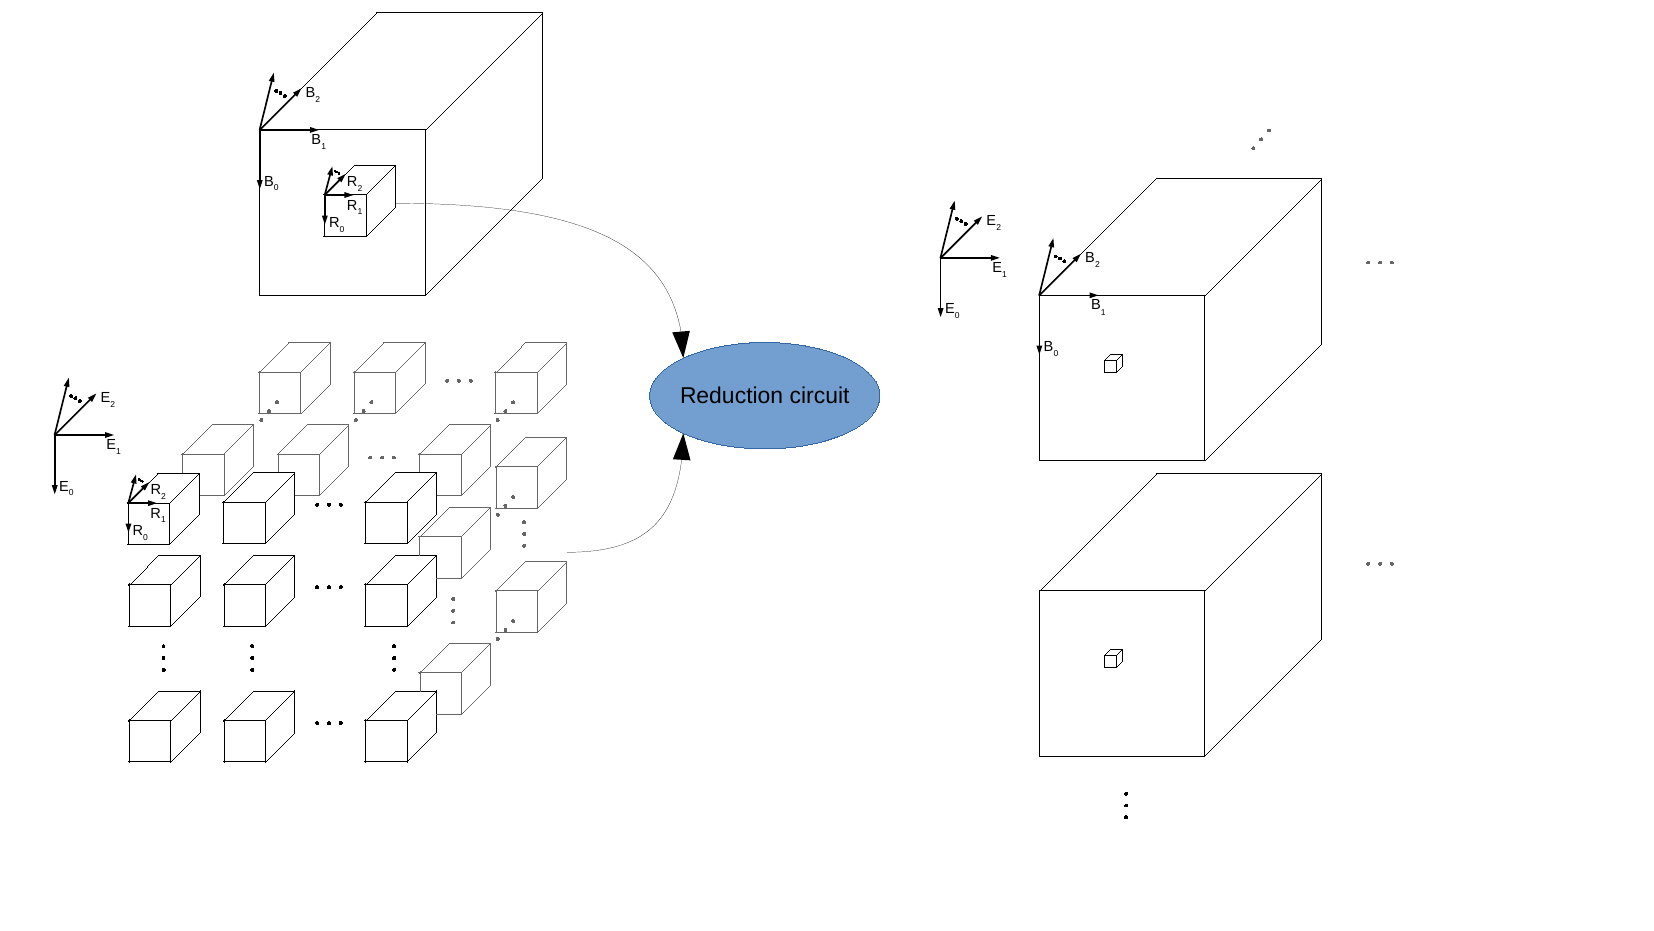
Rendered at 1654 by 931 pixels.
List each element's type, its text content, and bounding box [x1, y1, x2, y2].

text_box B0 [1028, 330, 1074, 366]
text_box R1 [170, 509, 181, 533]
text_box E2 [85, 381, 130, 417]
text_box E1 [91, 429, 136, 464]
text_box R0 [314, 206, 360, 242]
text_box B1 [296, 124, 341, 159]
text_box R1 [135, 509, 169, 533]
text_box B1 [1076, 289, 1121, 325]
text_box R2 [332, 165, 378, 201]
text_box [1054, 255, 1062, 260]
text_box E1 [977, 252, 1022, 287]
text_box R1 [332, 201, 366, 224]
text_box [955, 217, 963, 223]
text_box R2 [135, 504, 169, 509]
text_box [69, 394, 77, 400]
text_box R2 [135, 473, 181, 509]
text_box R2 [332, 195, 366, 201]
text_box R0 [117, 514, 163, 550]
text_box R0 [325, 206, 360, 236]
text_box E0 [44, 470, 89, 505]
text_box R1 [367, 201, 378, 224]
text_box B0 [249, 165, 294, 200]
text_box E0 [930, 293, 975, 328]
text_box B2 [1070, 242, 1115, 277]
text_box Reduction circuit [649, 342, 880, 449]
text_box E2 [971, 204, 1016, 240]
text_box B2 [290, 76, 335, 112]
text_box R0 [129, 514, 163, 544]
